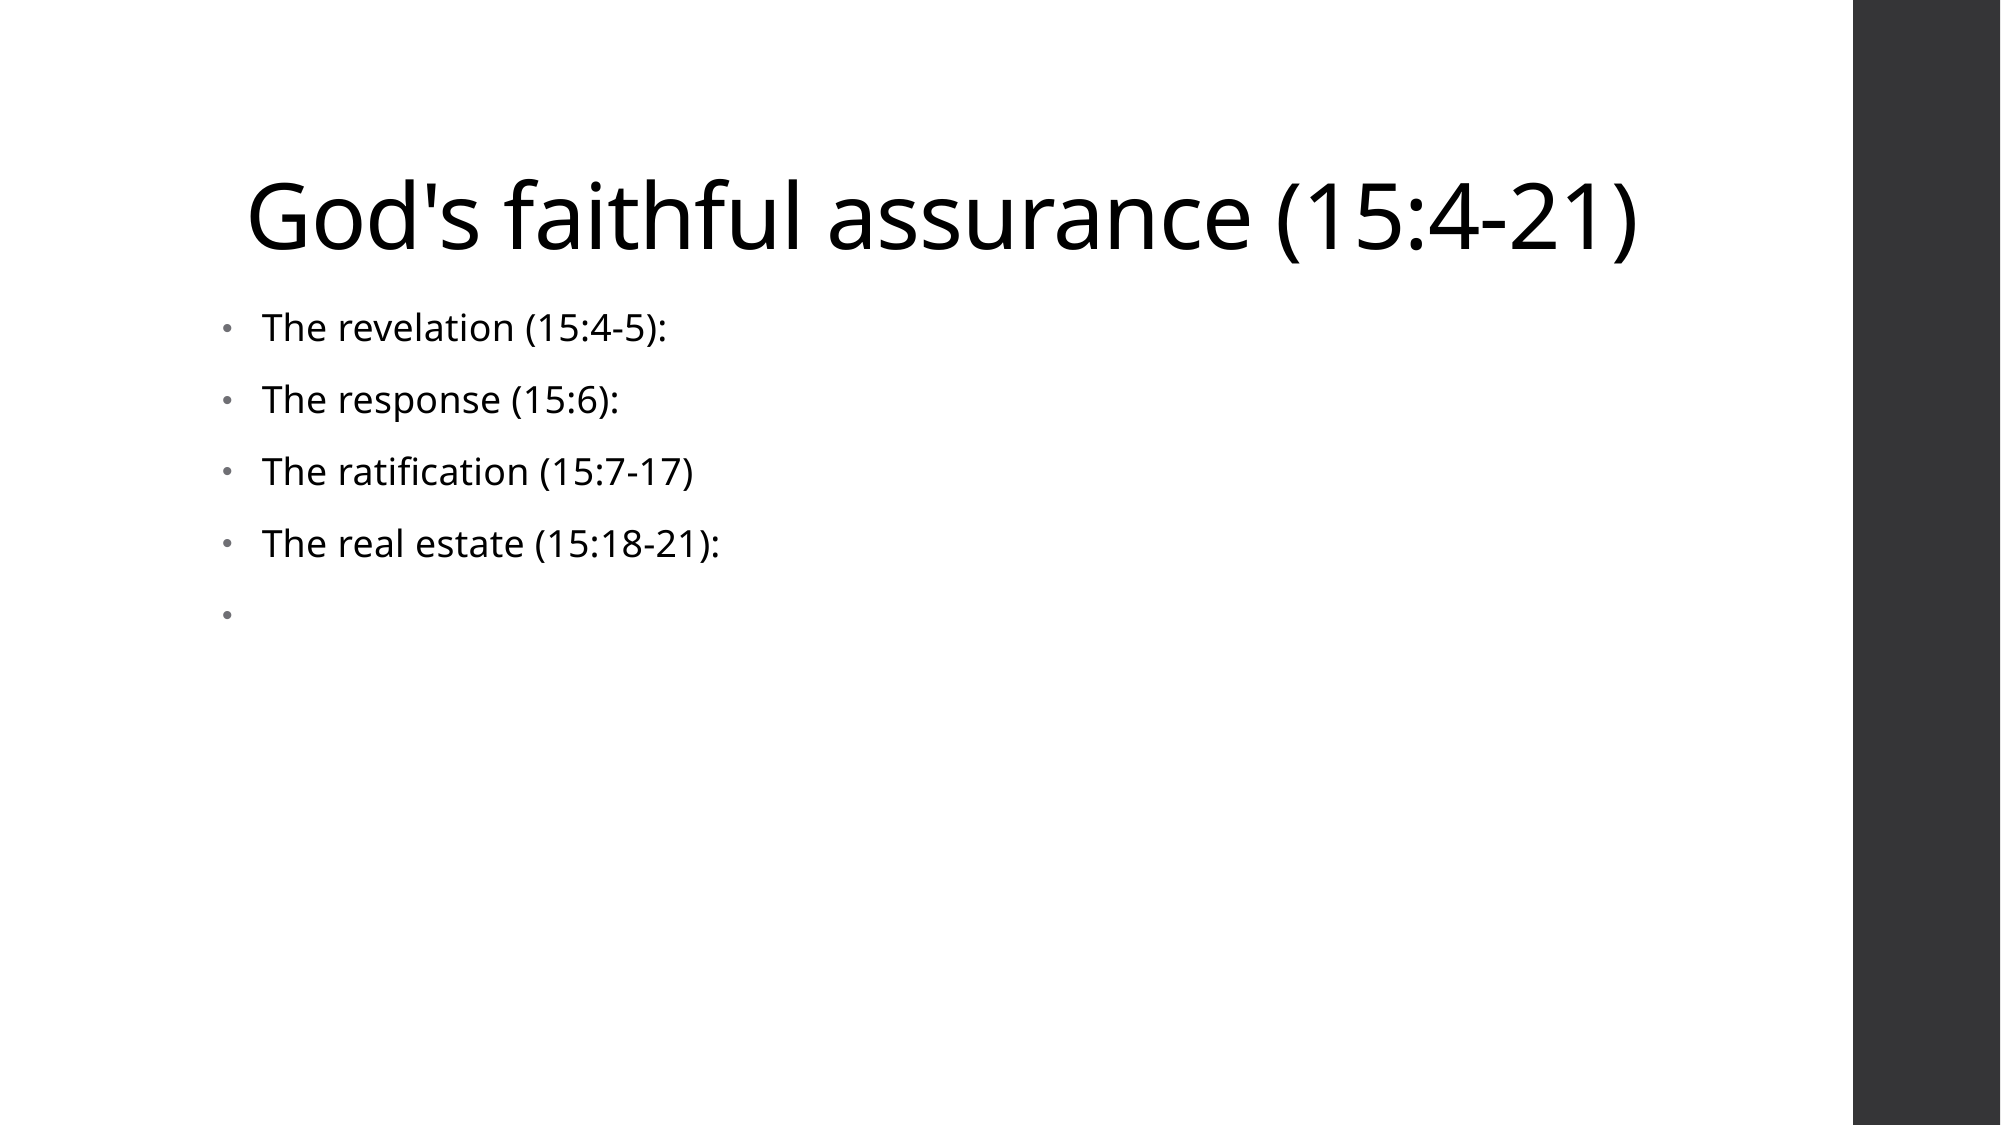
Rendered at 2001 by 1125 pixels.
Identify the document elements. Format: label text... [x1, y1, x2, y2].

title God's faithful assurance (15:4-21) [206, 60, 1797, 278]
list The revelation (15:4-5): The response (15:6): The ratification (15:7-17) The real estate (15:18-21): [206, 299, 1617, 1014]
